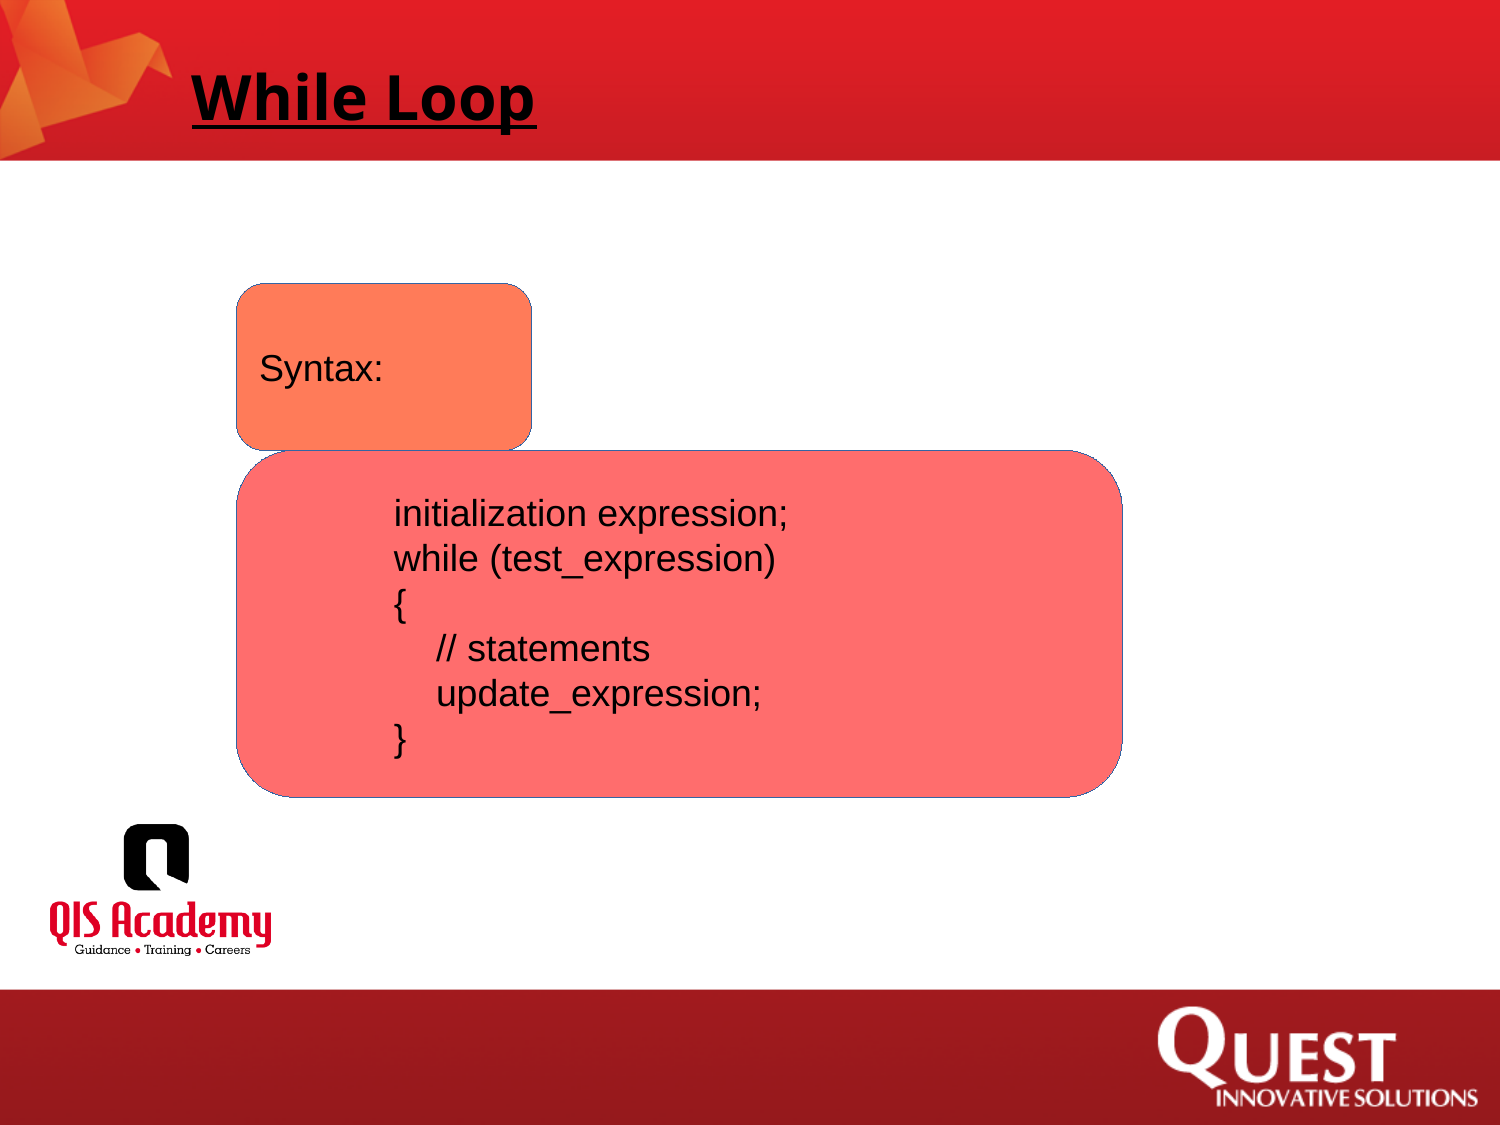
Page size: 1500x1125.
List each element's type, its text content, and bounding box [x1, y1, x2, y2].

text_box initialization expression; while (test_expression) { // statements update_expression; } [236, 450, 1123, 798]
title While Loop [177, 1, 1500, 189]
picture [0, 0, 1500, 1125]
text_box Syntax: [236, 283, 532, 451]
